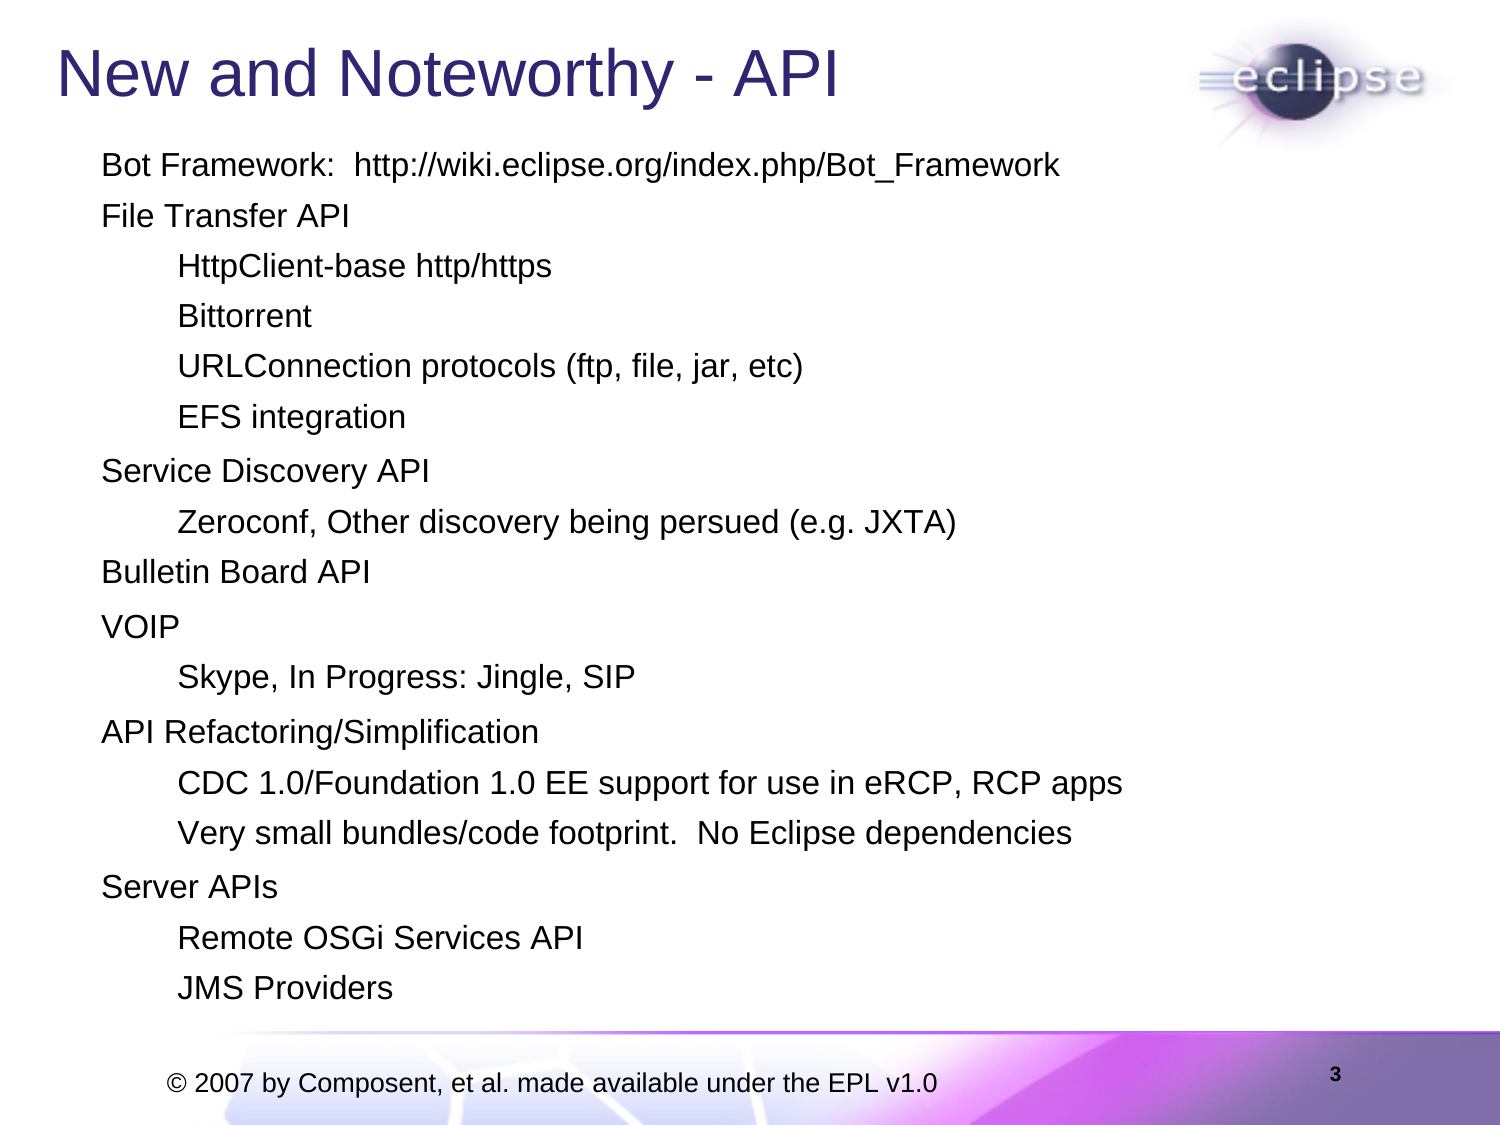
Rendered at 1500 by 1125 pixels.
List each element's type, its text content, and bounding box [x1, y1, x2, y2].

picture [925, 1075, 934, 1090]
picture [212, 1075, 221, 1090]
picture [850, 1075, 859, 1083]
picture [92, 1031, 1500, 1125]
picture [1164, 17, 1465, 152]
list Bot Framework: http://wiki.eclipse.org/index.php/Bot_Framework File Transfer API HttpClient-base http/https Bittorrent URLConnection protocols (ftp, file, jar, etc) EFS integration Service Discovery API Zeroconf, Other discovery being persued (e.g. JXTA) Bulletin Board API VOIP Skype, In Progress: Jingle, SIP API Refactoring/Simplification CDC 1.0/Foundation 1.0 EE support for use in eRCP, RCP apps Very small bundles/code footprint. No Eclipse dependencies Server APIs Remote OSGi Services API JMS Providers [86, 138, 1419, 1073]
title New and Noteworthy - API [41, 35, 1395, 126]
picture [227, 1075, 236, 1090]
